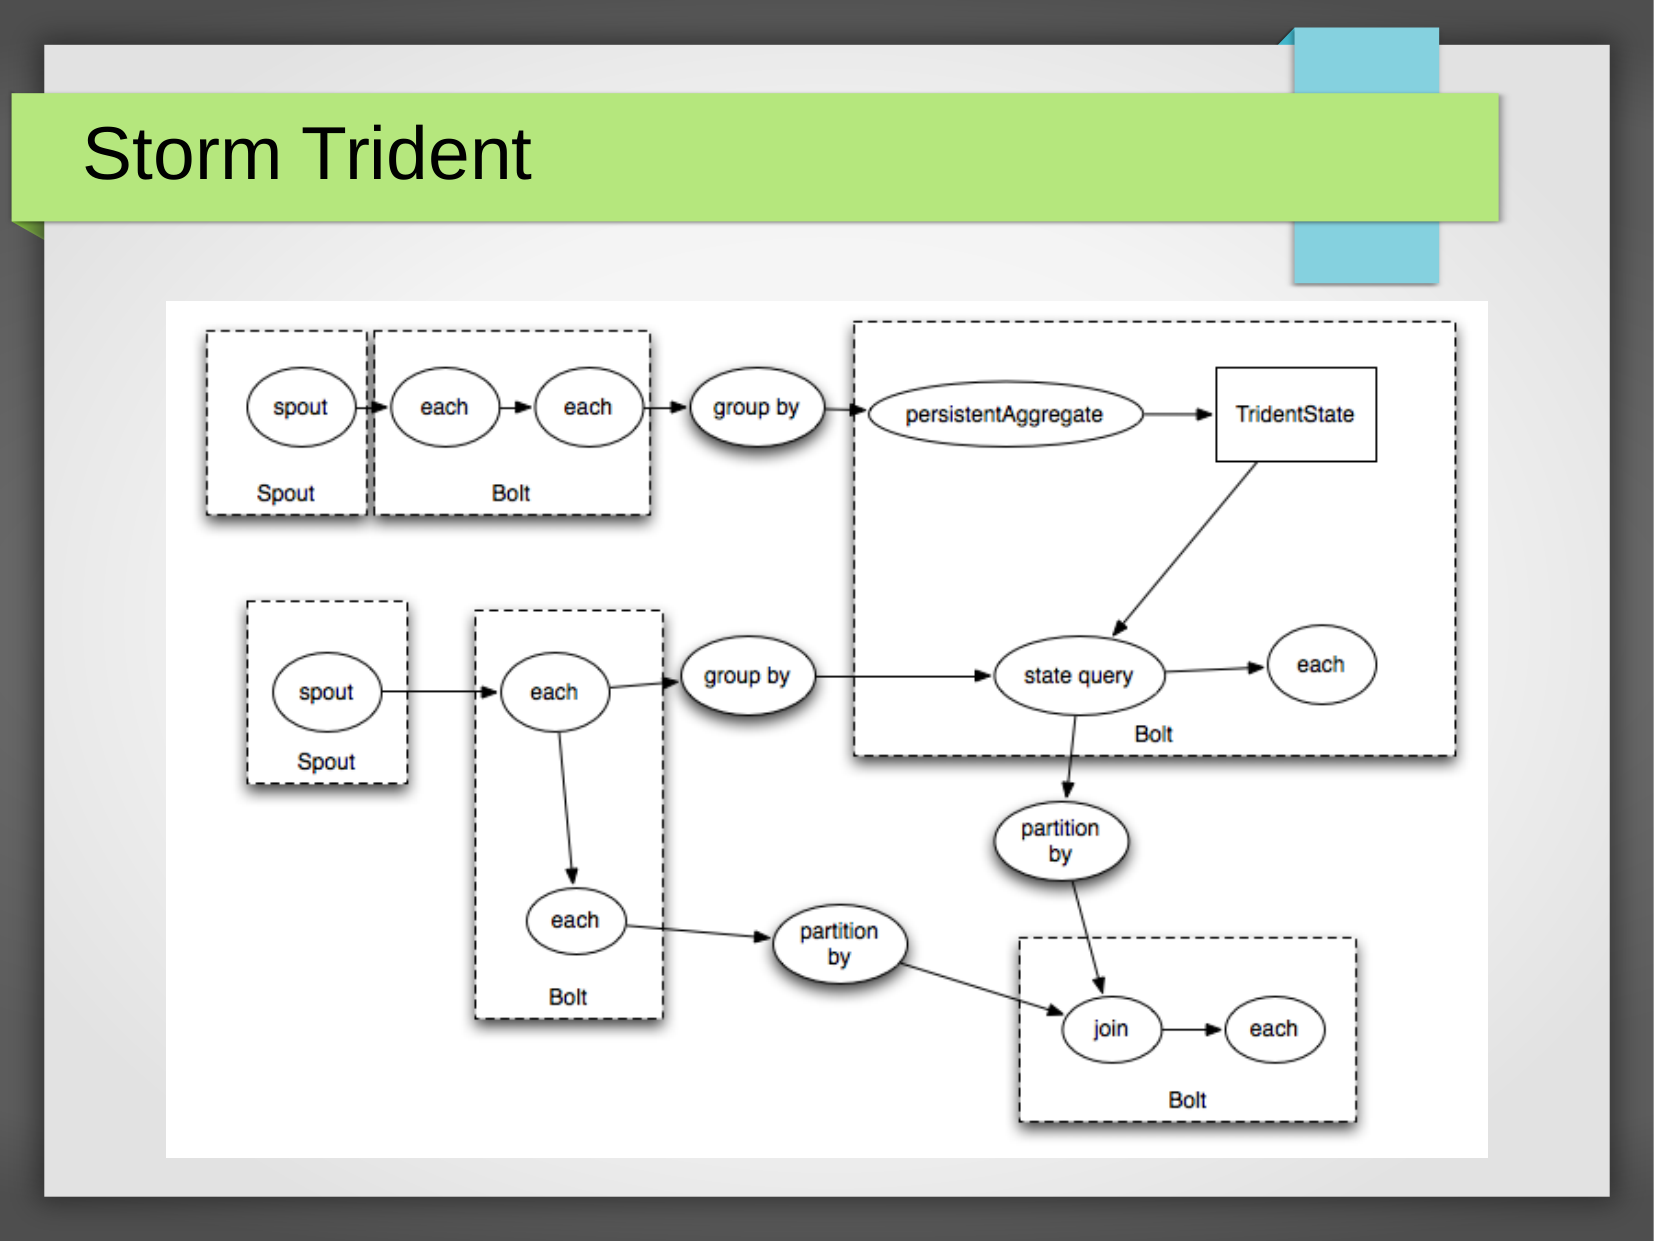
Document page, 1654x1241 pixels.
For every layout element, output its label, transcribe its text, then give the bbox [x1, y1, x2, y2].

title Storm Trident [82, 94, 1264, 213]
picture [0, 0, 1654, 1241]
